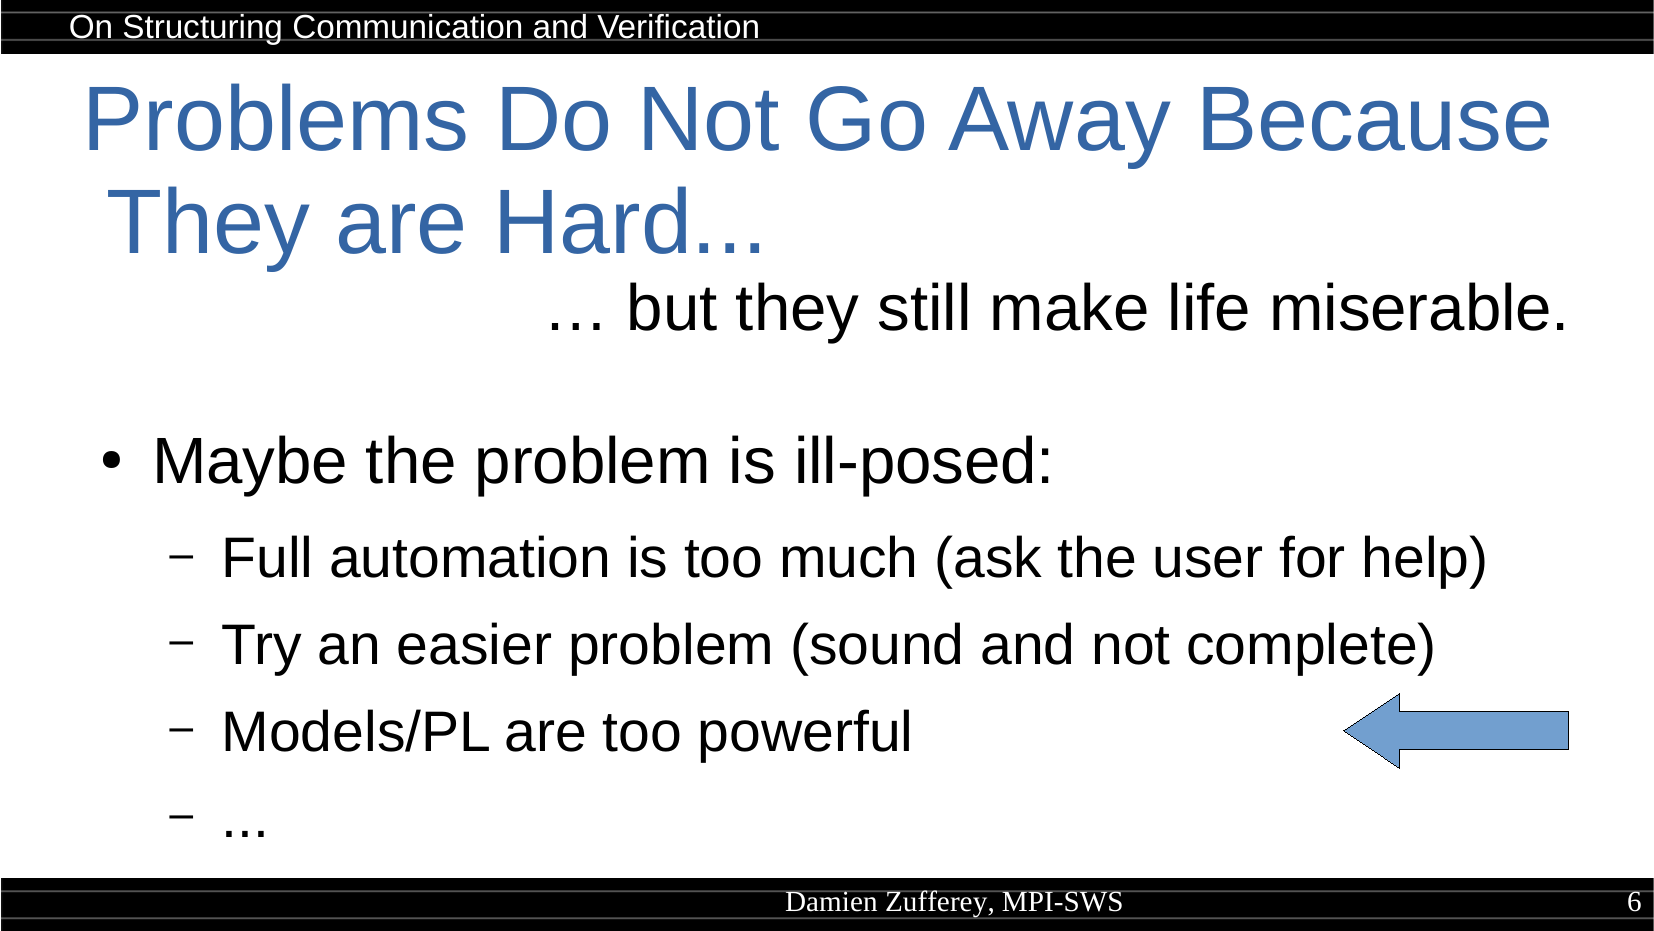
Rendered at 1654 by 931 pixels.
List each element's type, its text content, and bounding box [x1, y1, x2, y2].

picture [1, 0, 1654, 54]
picture [1, 878, 1654, 931]
text_box [1343, 693, 1569, 769]
title Problems Do Not Go Away Because They are Hard... [82, 67, 1571, 271]
list … but they still make life miserable. Maybe the problem is ill-posed: Full automation is too much (ask the user for help) Try an easier problem (sound and not complete) Models/PL are too powerful ... [82, 271, 1571, 851]
